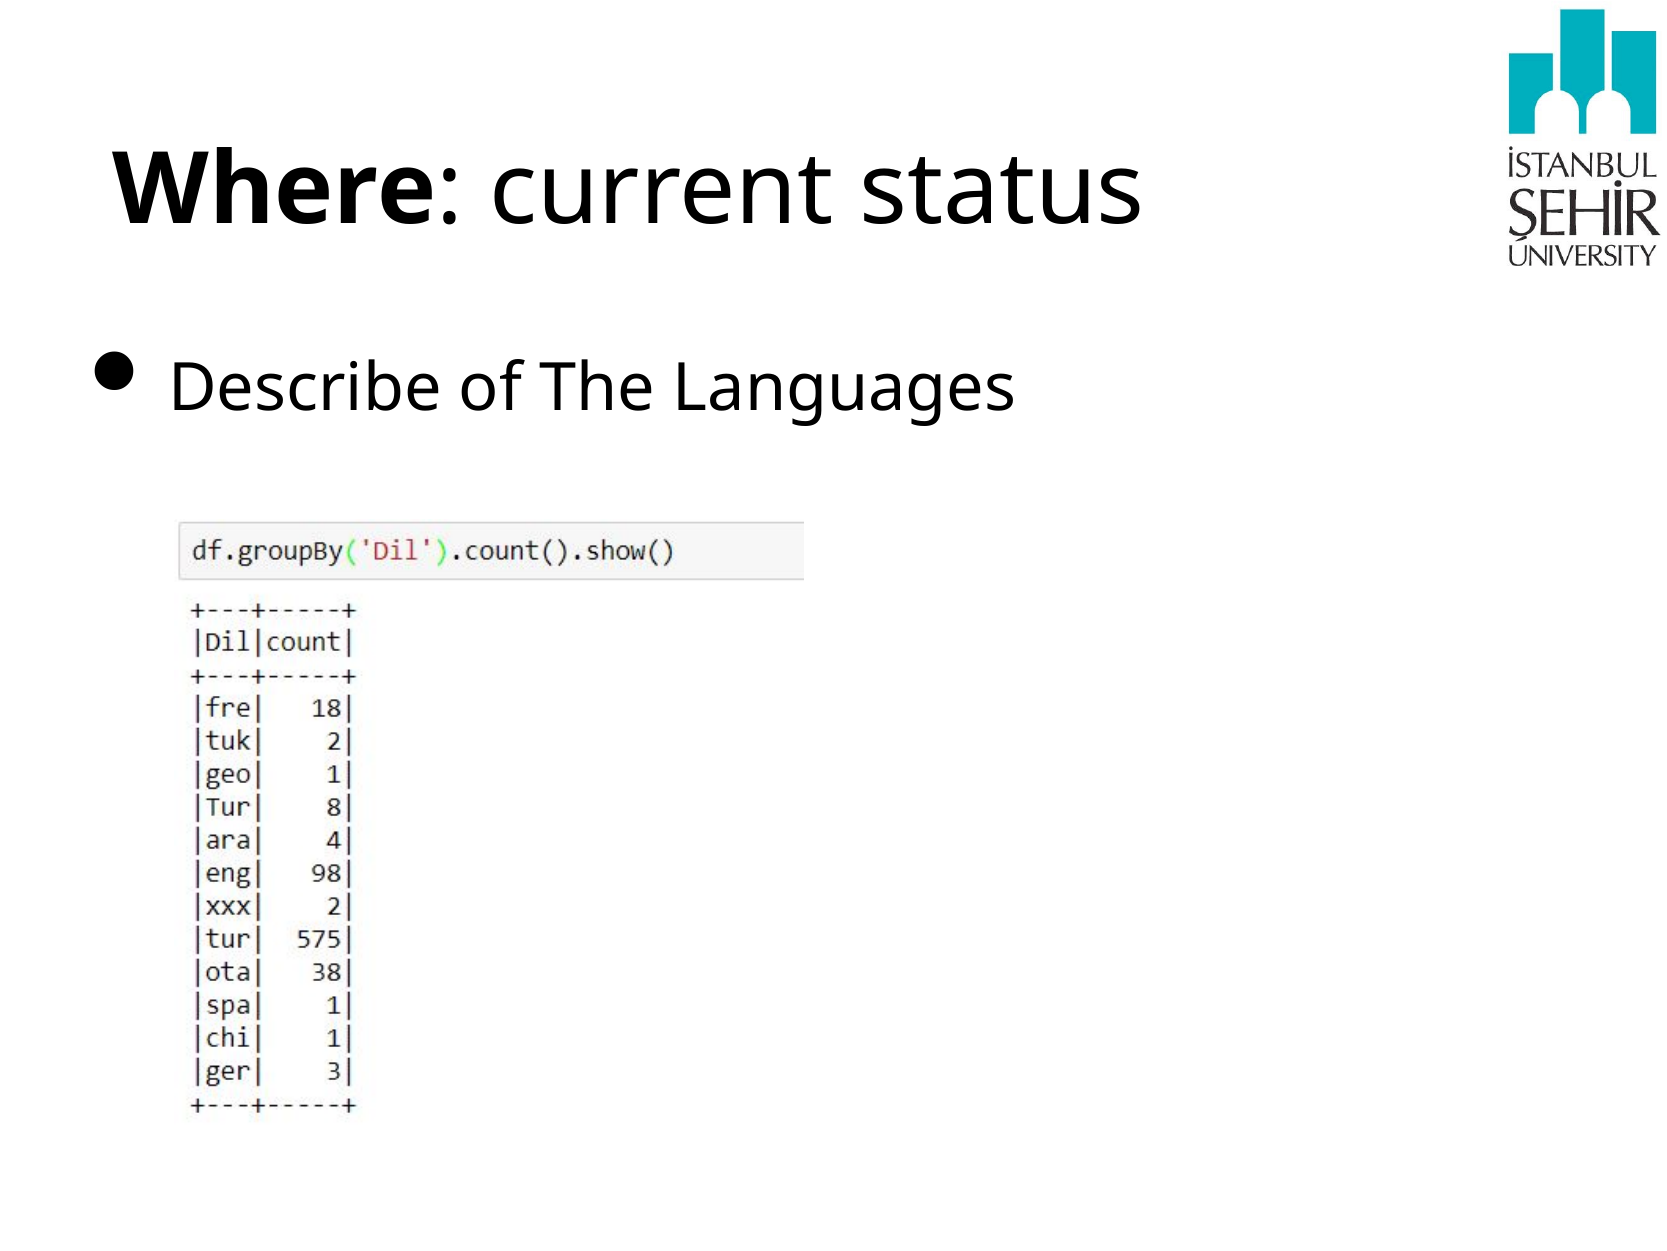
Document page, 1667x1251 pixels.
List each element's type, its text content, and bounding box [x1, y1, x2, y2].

picture [174, 519, 804, 1146]
picture [1491, 0, 1667, 285]
text_box Describe of The Languages [47, 307, 1524, 461]
title Where: current status [106, 82, 1453, 284]
